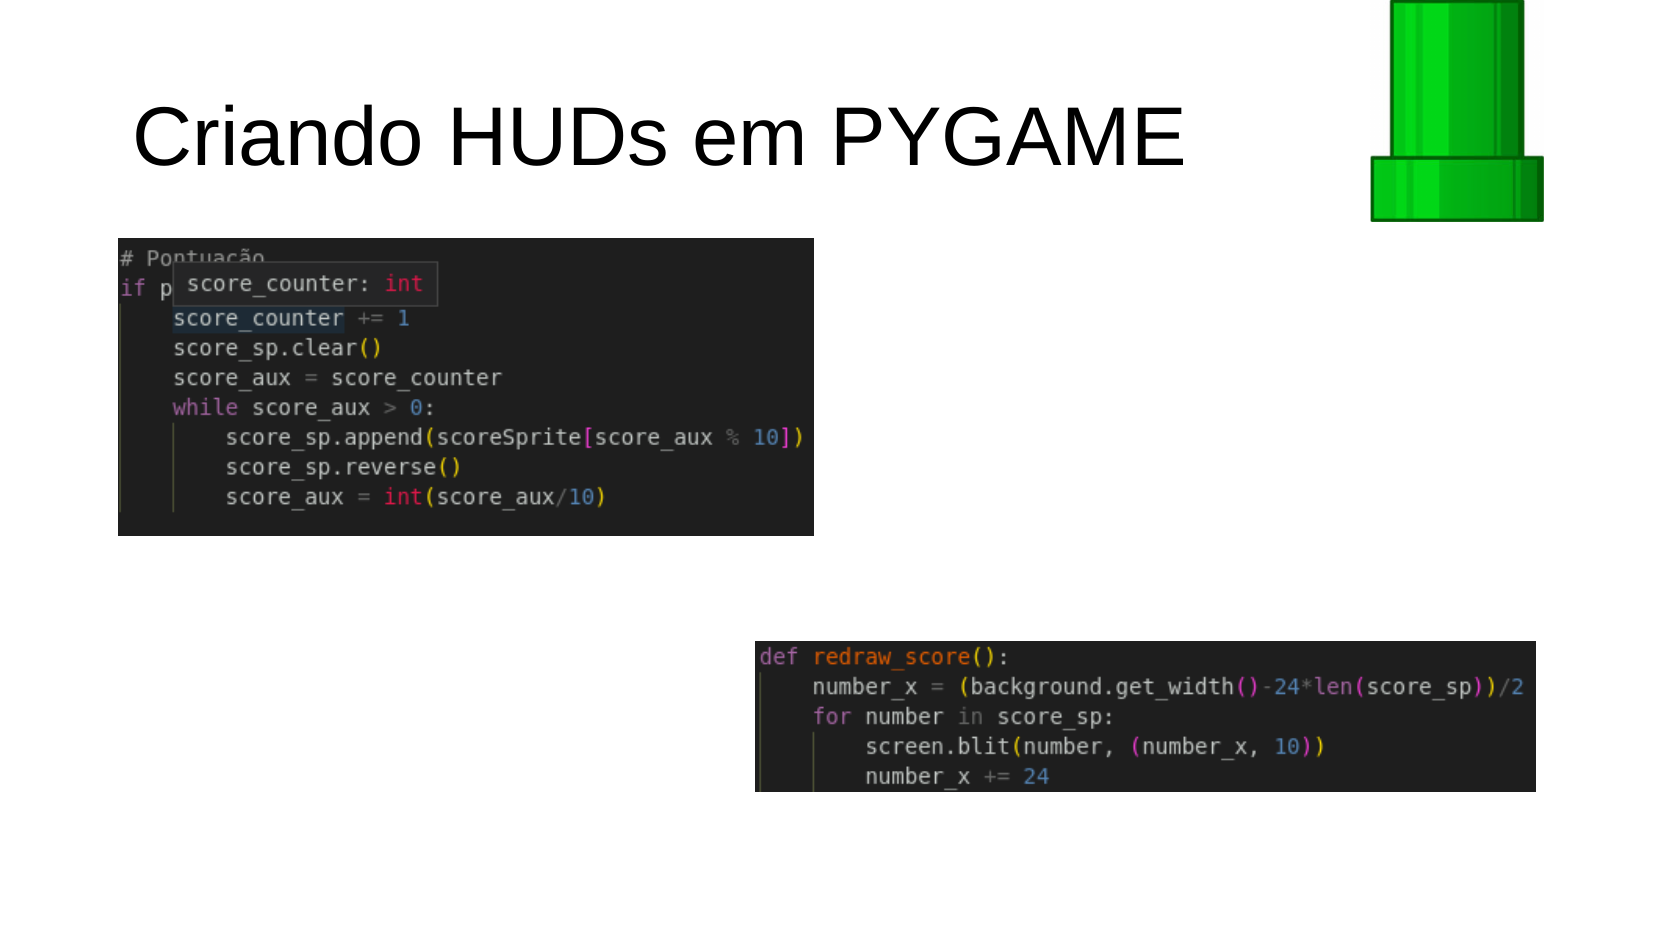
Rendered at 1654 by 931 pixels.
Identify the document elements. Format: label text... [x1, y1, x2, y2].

text_box Criando HUDs em PYGAME [118, 82, 1382, 284]
picture [755, 641, 1536, 792]
picture [118, 238, 814, 536]
picture [1370, 0, 1544, 222]
